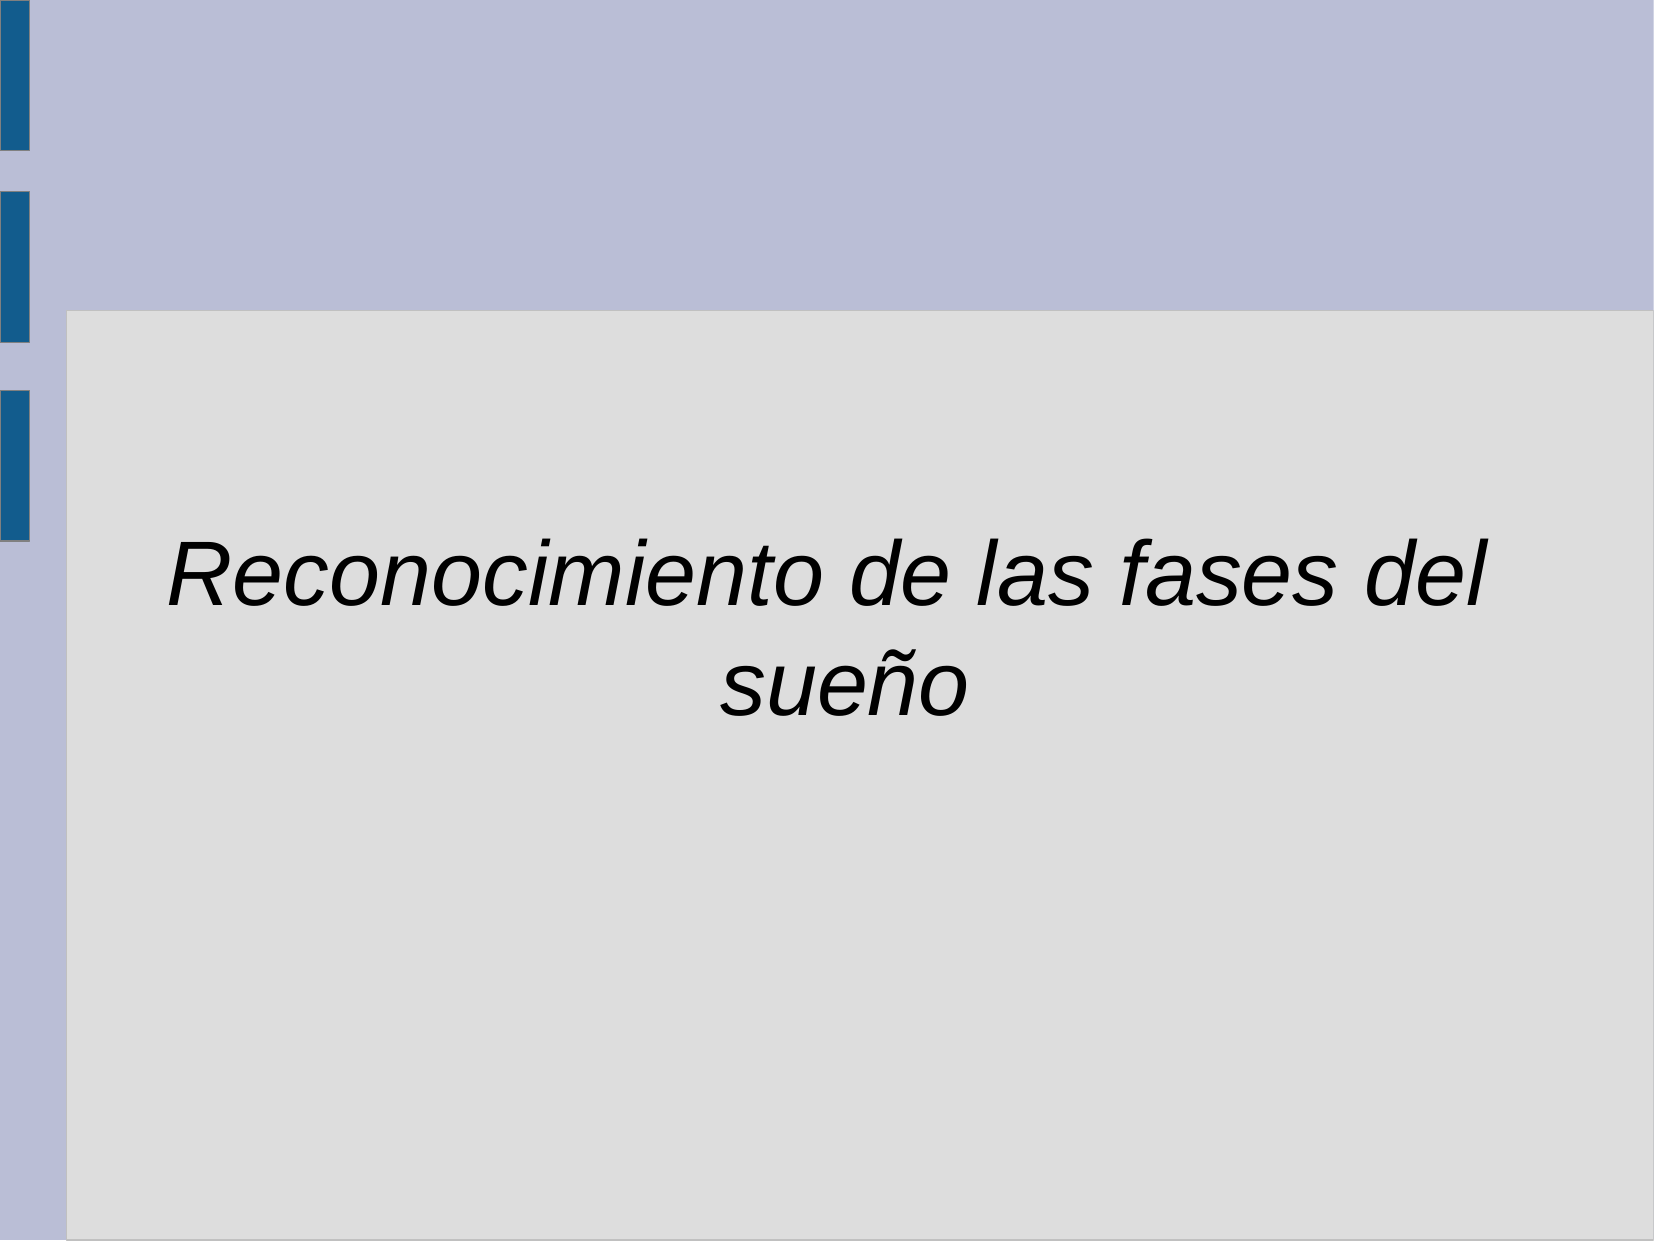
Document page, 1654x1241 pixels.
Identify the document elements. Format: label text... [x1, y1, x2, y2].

text_box Reconocimiento de las fases del sueño [121, 106, 1534, 1142]
